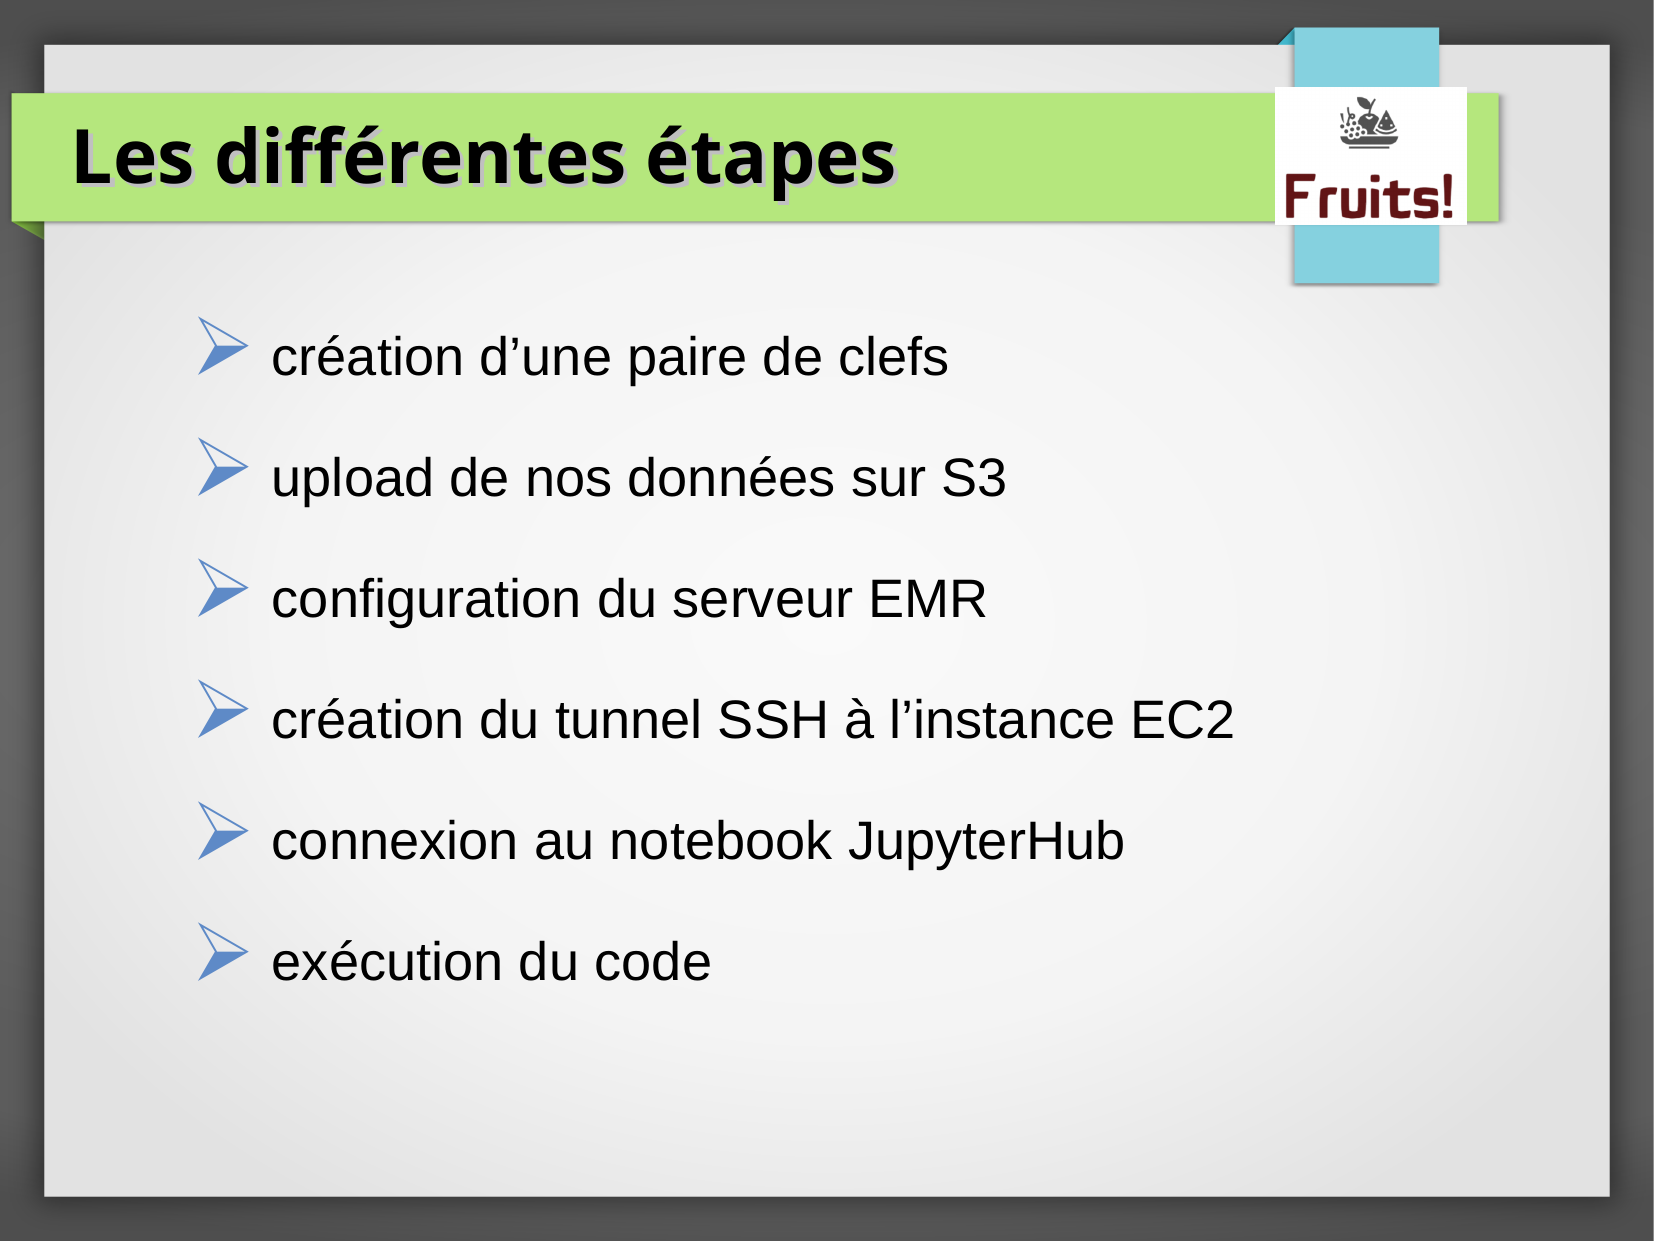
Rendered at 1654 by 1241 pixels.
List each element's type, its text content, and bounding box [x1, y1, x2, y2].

picture [0, 0, 1654, 1241]
title Les différentes étapes [70, 70, 1406, 238]
text_box création d’une paire de clefs upload de nos données sur S3 configuration du serveur EMR création du tunnel SSH à l’instance EC2 connexion au notebook JupyterHub exécution du code [177, 318, 1501, 1000]
